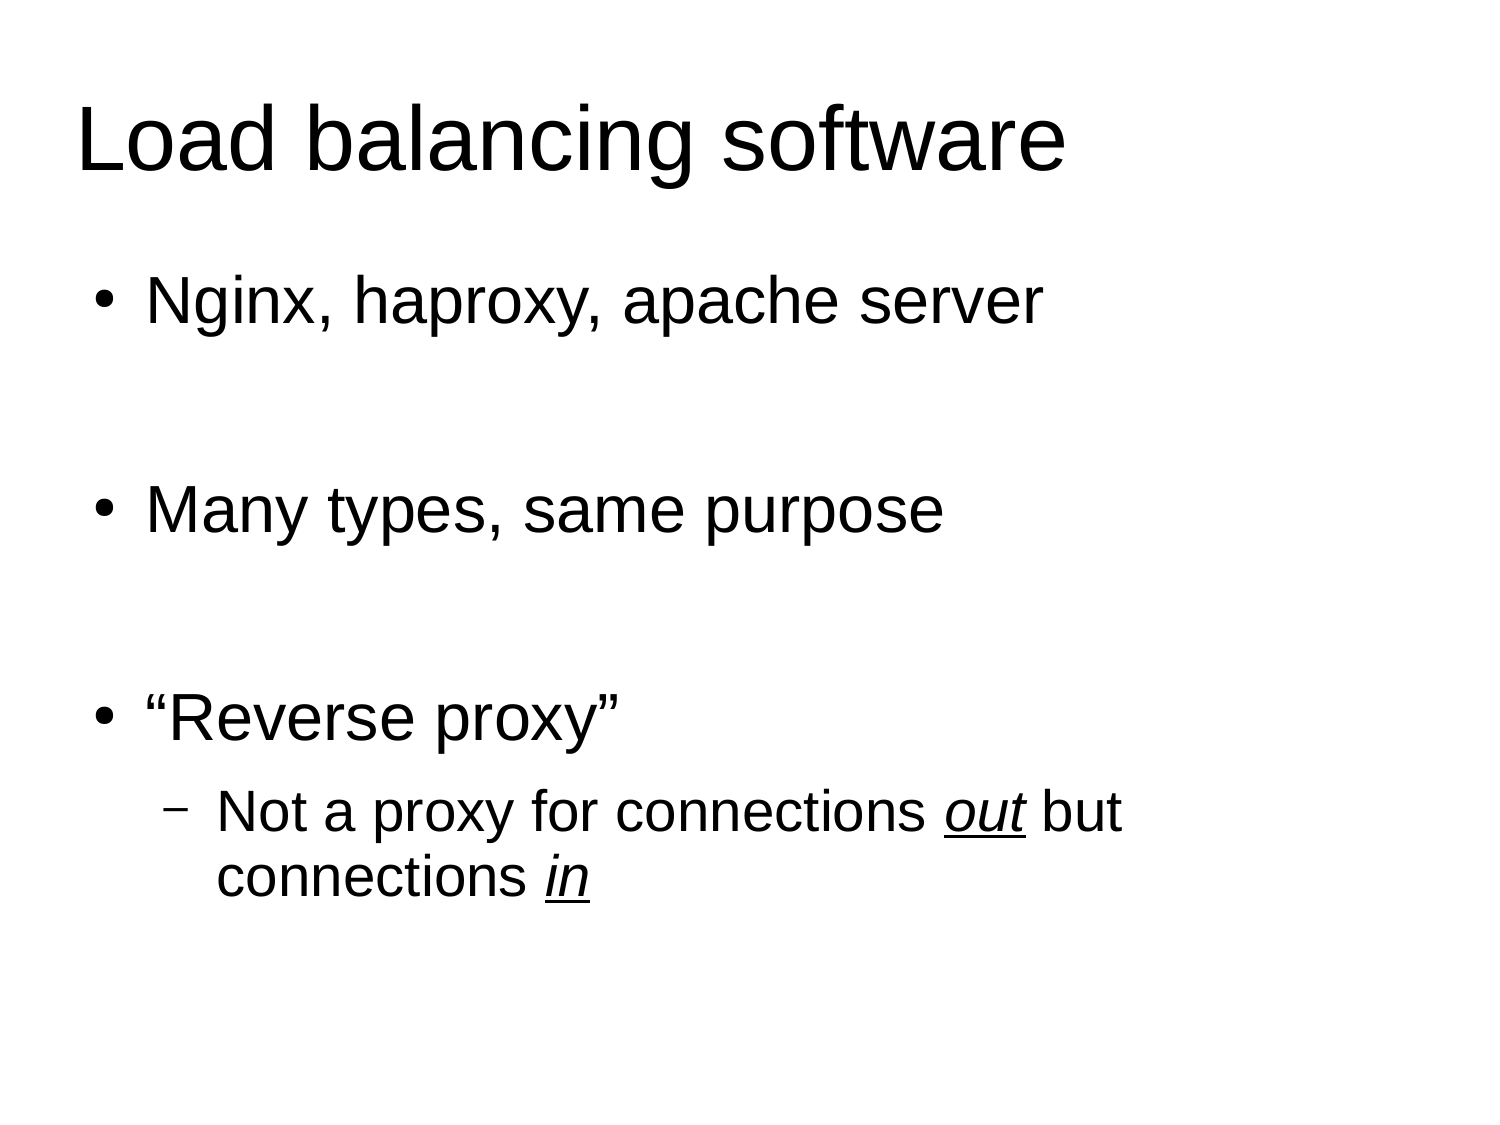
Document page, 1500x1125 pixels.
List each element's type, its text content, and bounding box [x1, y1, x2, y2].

title Load balancing software [75, 44, 1425, 233]
list Nginx, haproxy, apache server Many types, same purpose “Reverse proxy” Not a proxy for connections out but connections in [75, 263, 1425, 916]
